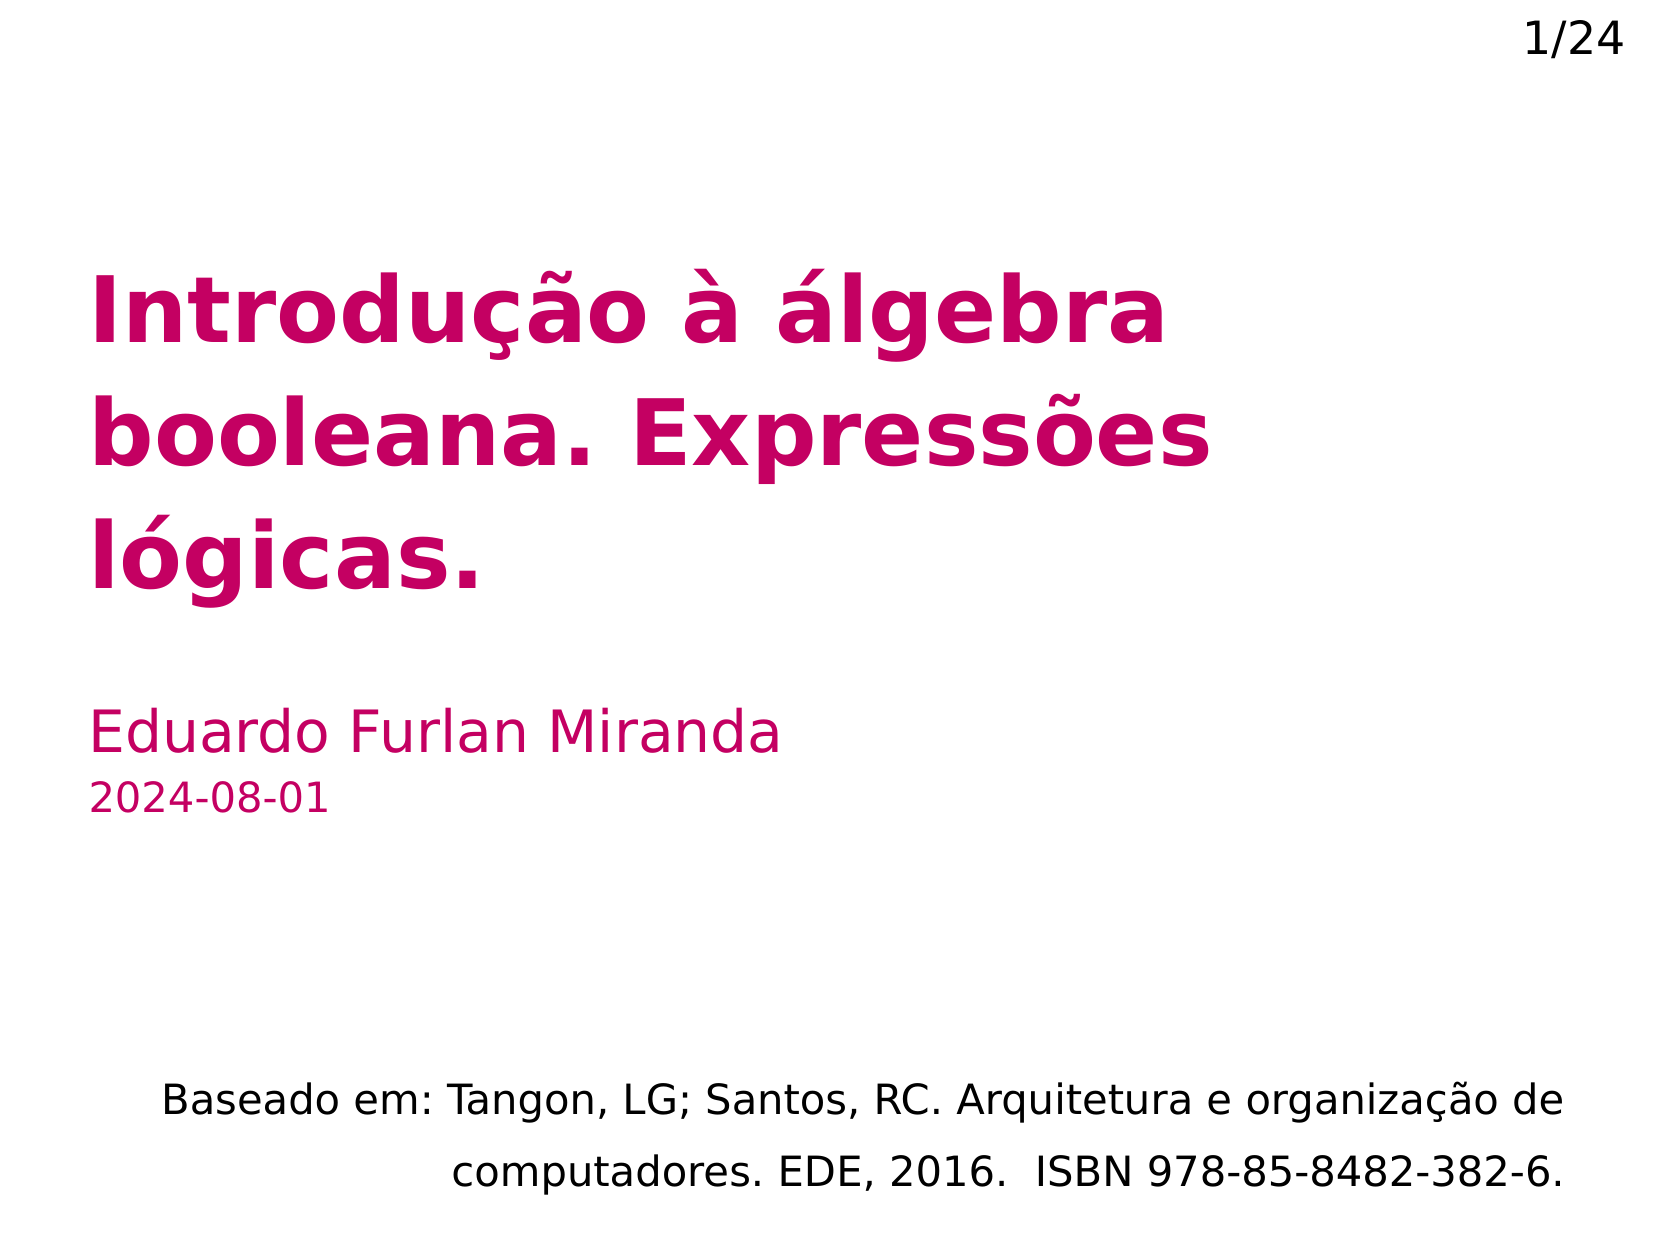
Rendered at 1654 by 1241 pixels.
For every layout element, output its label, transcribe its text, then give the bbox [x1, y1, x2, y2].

list Baseado em: Tangon, LG; Santos, RC. Arquitetura e organização de computadores. EDE, 2016. ISBN 978-85-8482-382-6. [129, 1051, 1565, 1211]
title Introdução à álgebra booleana. Expressões lógicas. Eduardo Furlan Miranda 2024-08-01 [88, 29, 1565, 1034]
